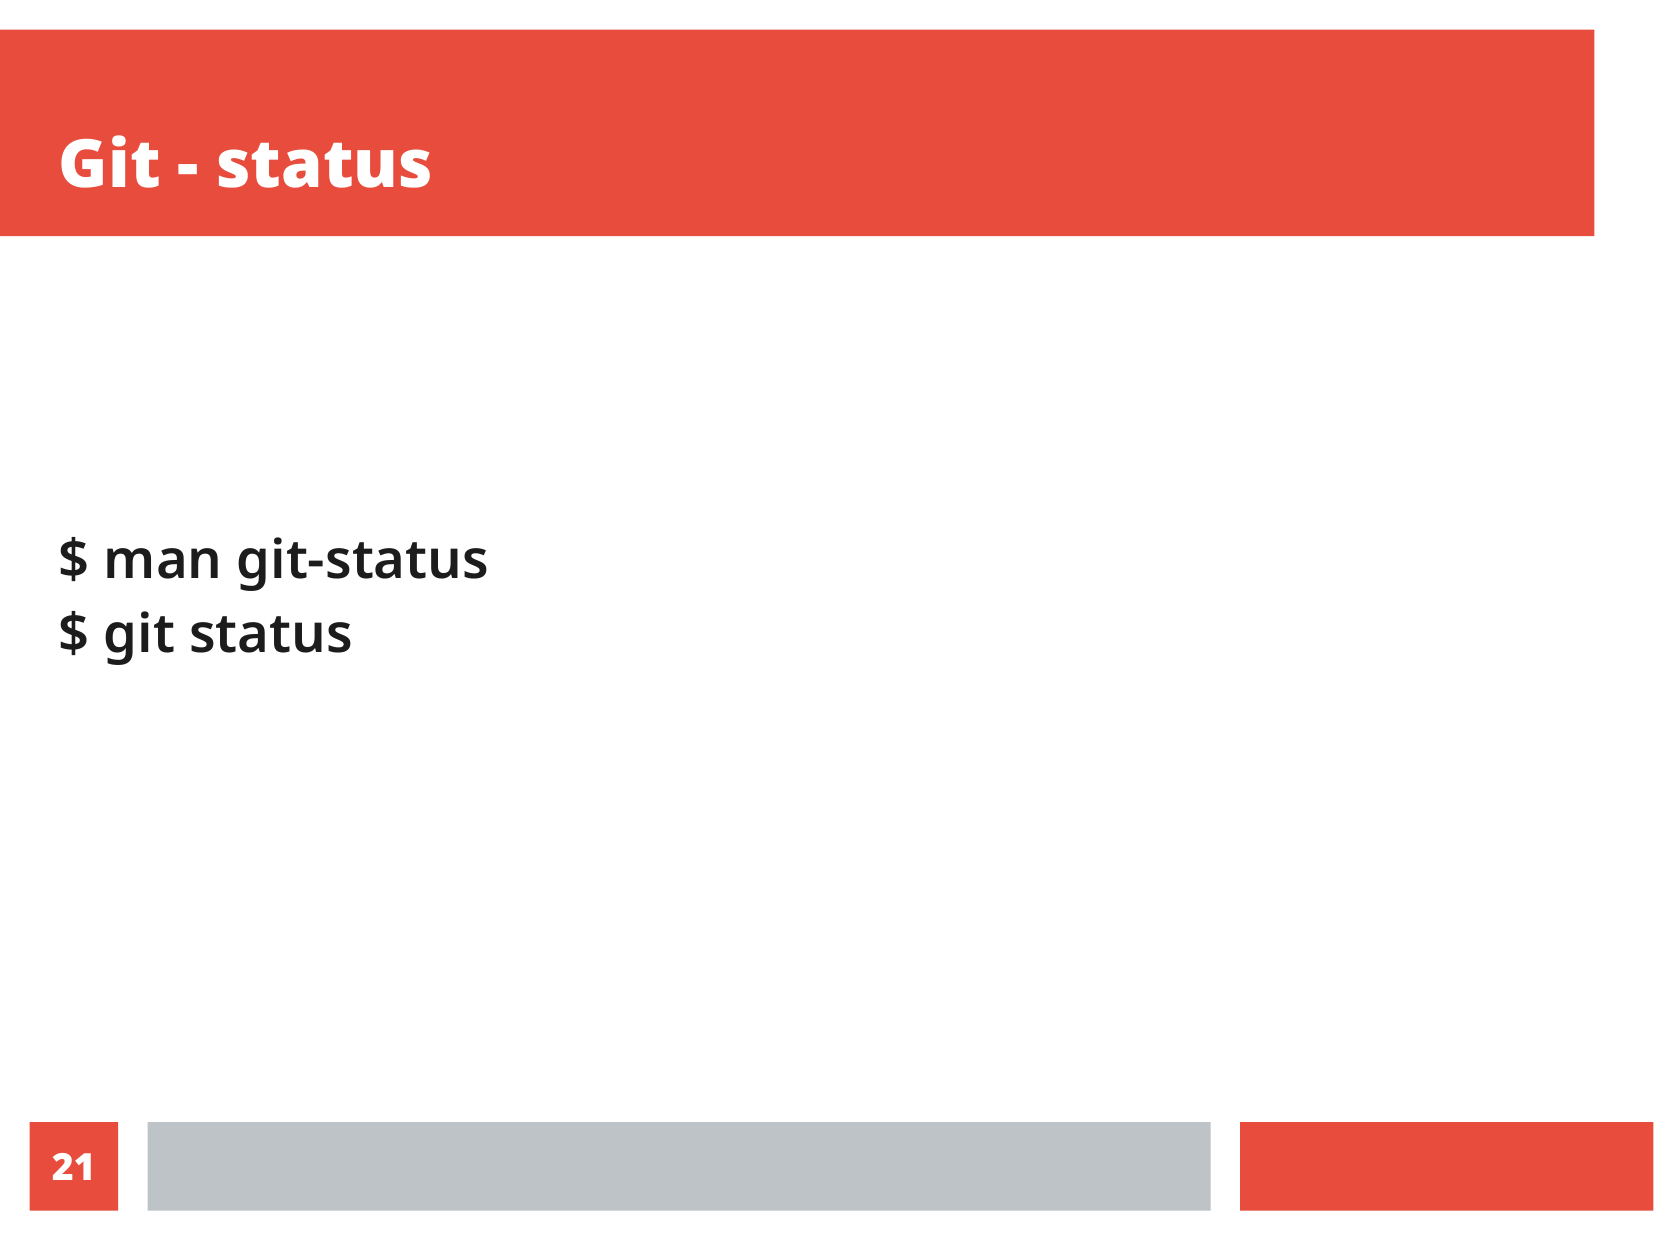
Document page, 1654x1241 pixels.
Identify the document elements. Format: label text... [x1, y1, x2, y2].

list $ man git-status $ git status [59, 324, 1565, 1093]
title Git - status [59, 59, 1595, 207]
